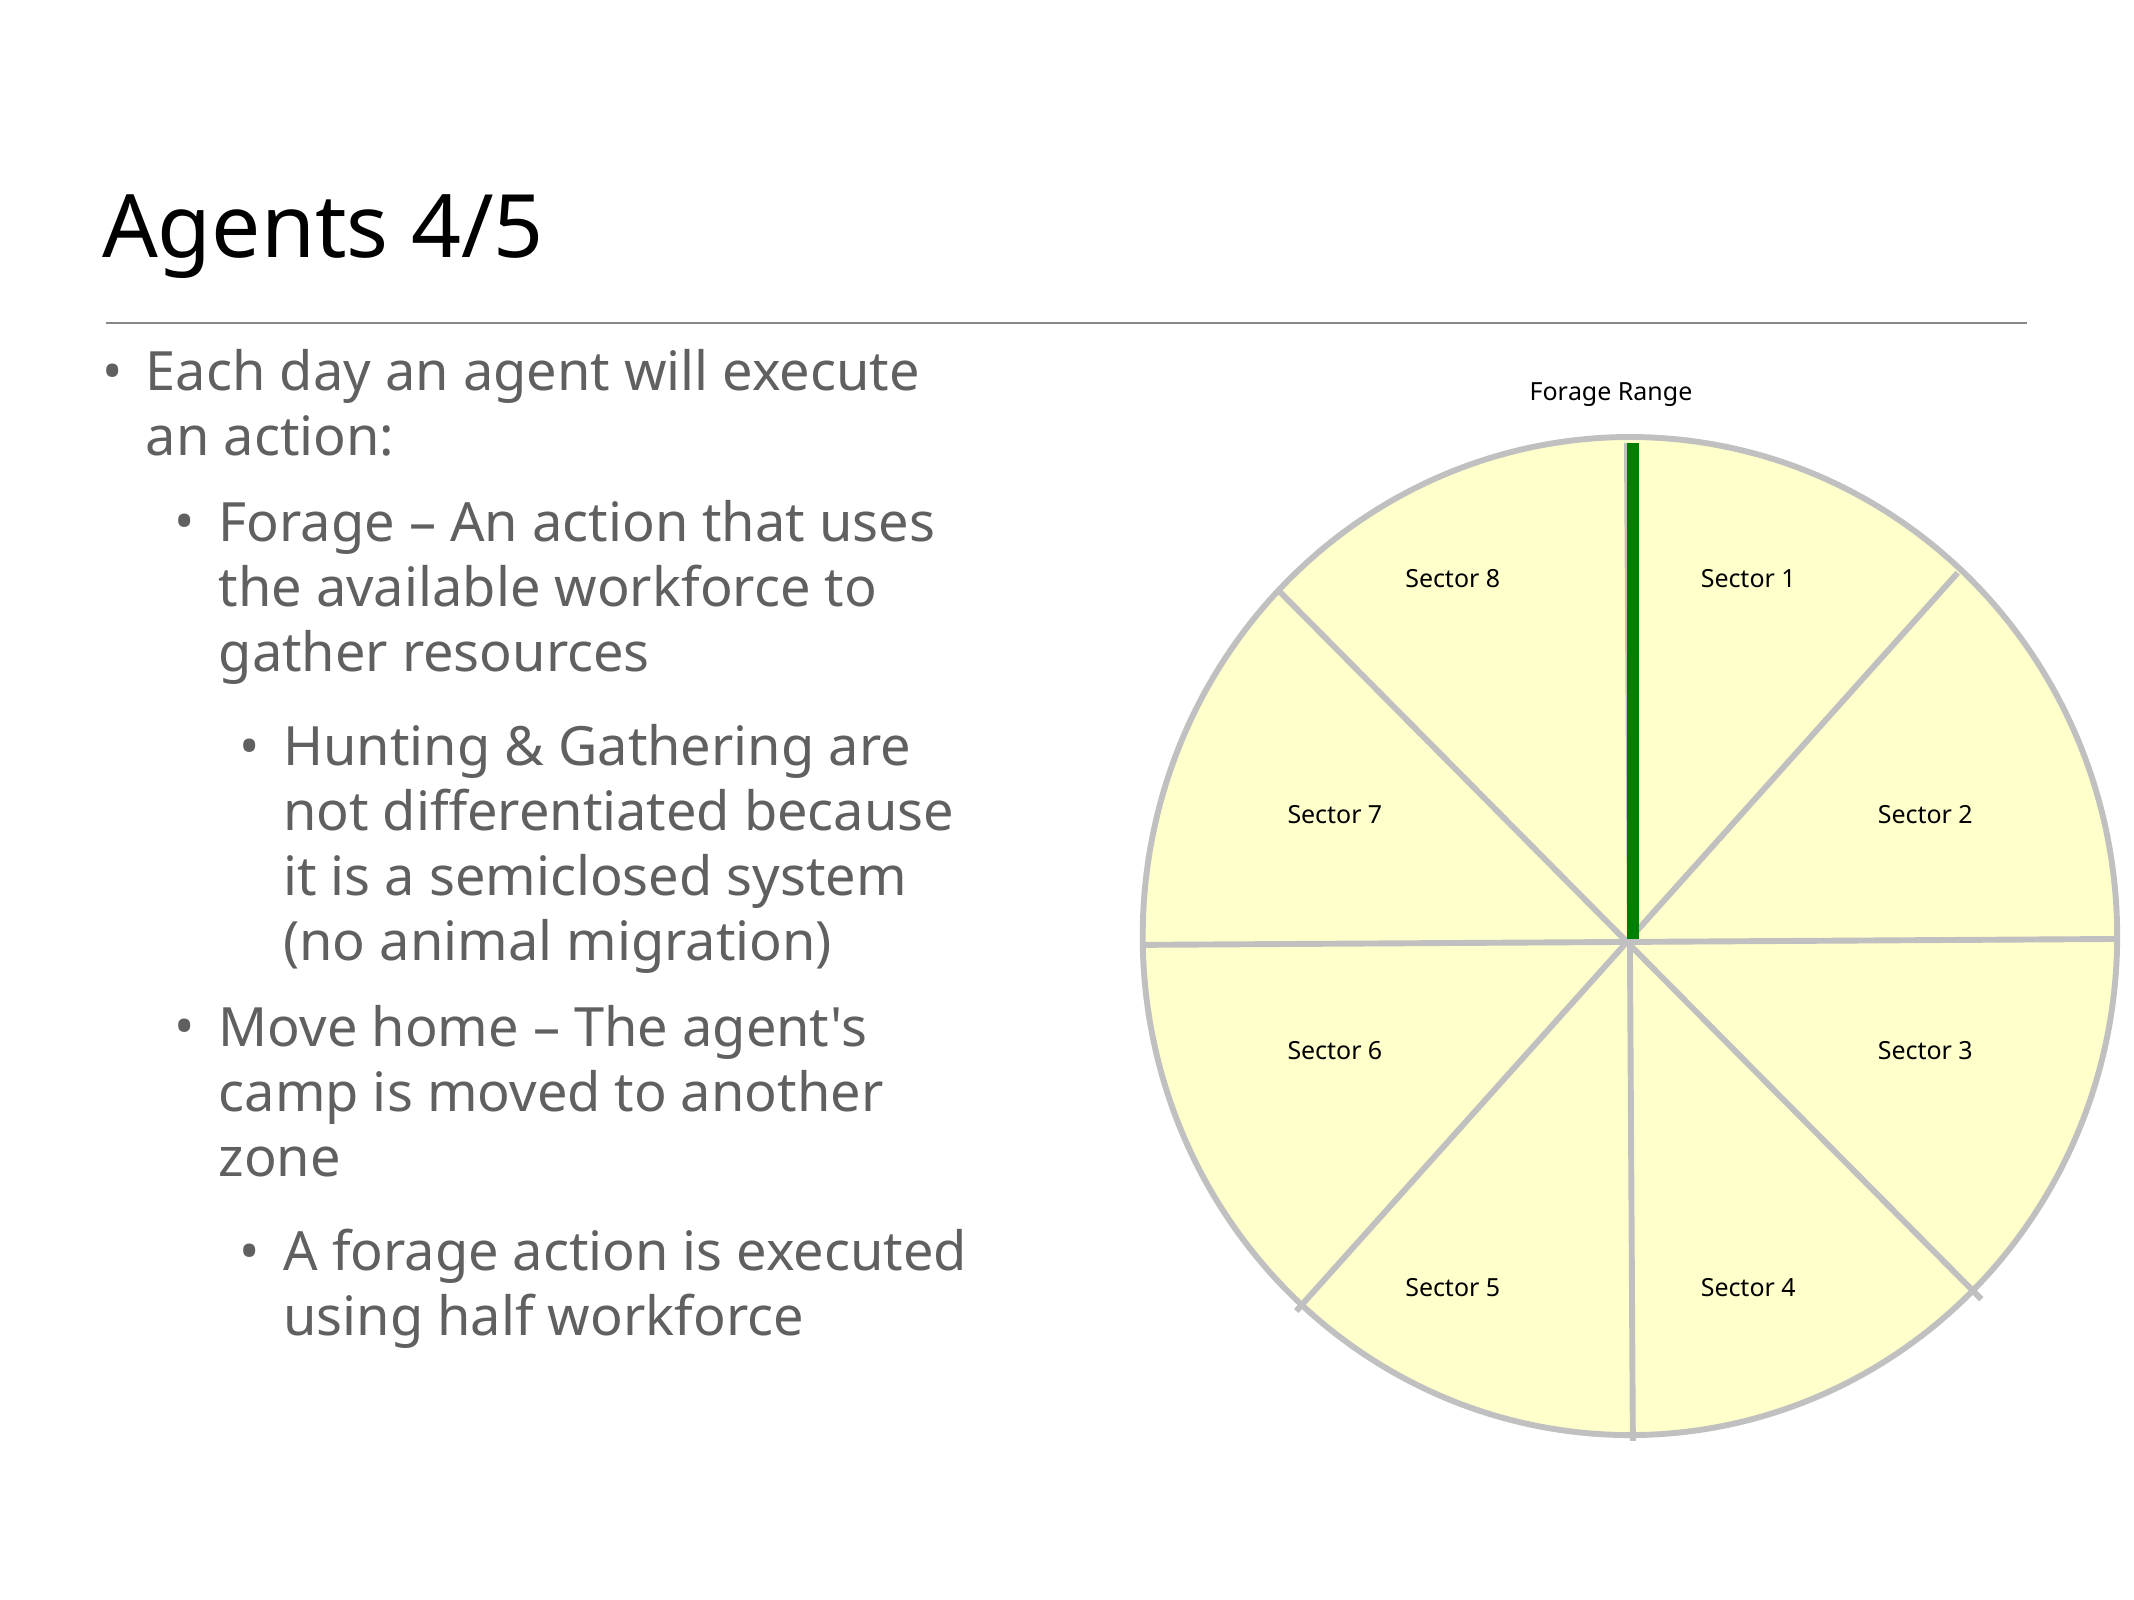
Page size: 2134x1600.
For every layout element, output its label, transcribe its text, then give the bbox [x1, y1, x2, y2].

text_box Sector 8 [1390, 555, 1525, 600]
text_box [1636, 942, 2118, 1288]
text_box Sector 4 [1686, 1263, 1820, 1309]
text_box [1304, 948, 1629, 1436]
text_box Sector 1 [1686, 555, 1820, 600]
list Each day an agent will execute an action: Forage – An action that uses the available workforce to gather resources Hunting & Gathering are not differentiated because it is a semiclosed system (no animal migration) Move home – The agent's camp is moved to another zone A forage action is executed using half workforce [93, 328, 993, 1550]
text_box Sector 2 [1863, 791, 1998, 837]
text_box [1142, 945, 1619, 1303]
title Agents 4/5 [93, 54, 2040, 284]
text_box Sector 6 [1272, 1027, 1407, 1073]
text_box Forage Range [1514, 368, 1719, 414]
text_box [1633, 954, 1970, 1436]
text_box Sector 7 [1272, 791, 1407, 837]
text_box Sector 5 [1390, 1263, 1525, 1309]
text_box [1277, 437, 2118, 938]
text_box [1142, 593, 1618, 941]
text_box Sector 3 [1863, 1027, 1998, 1073]
